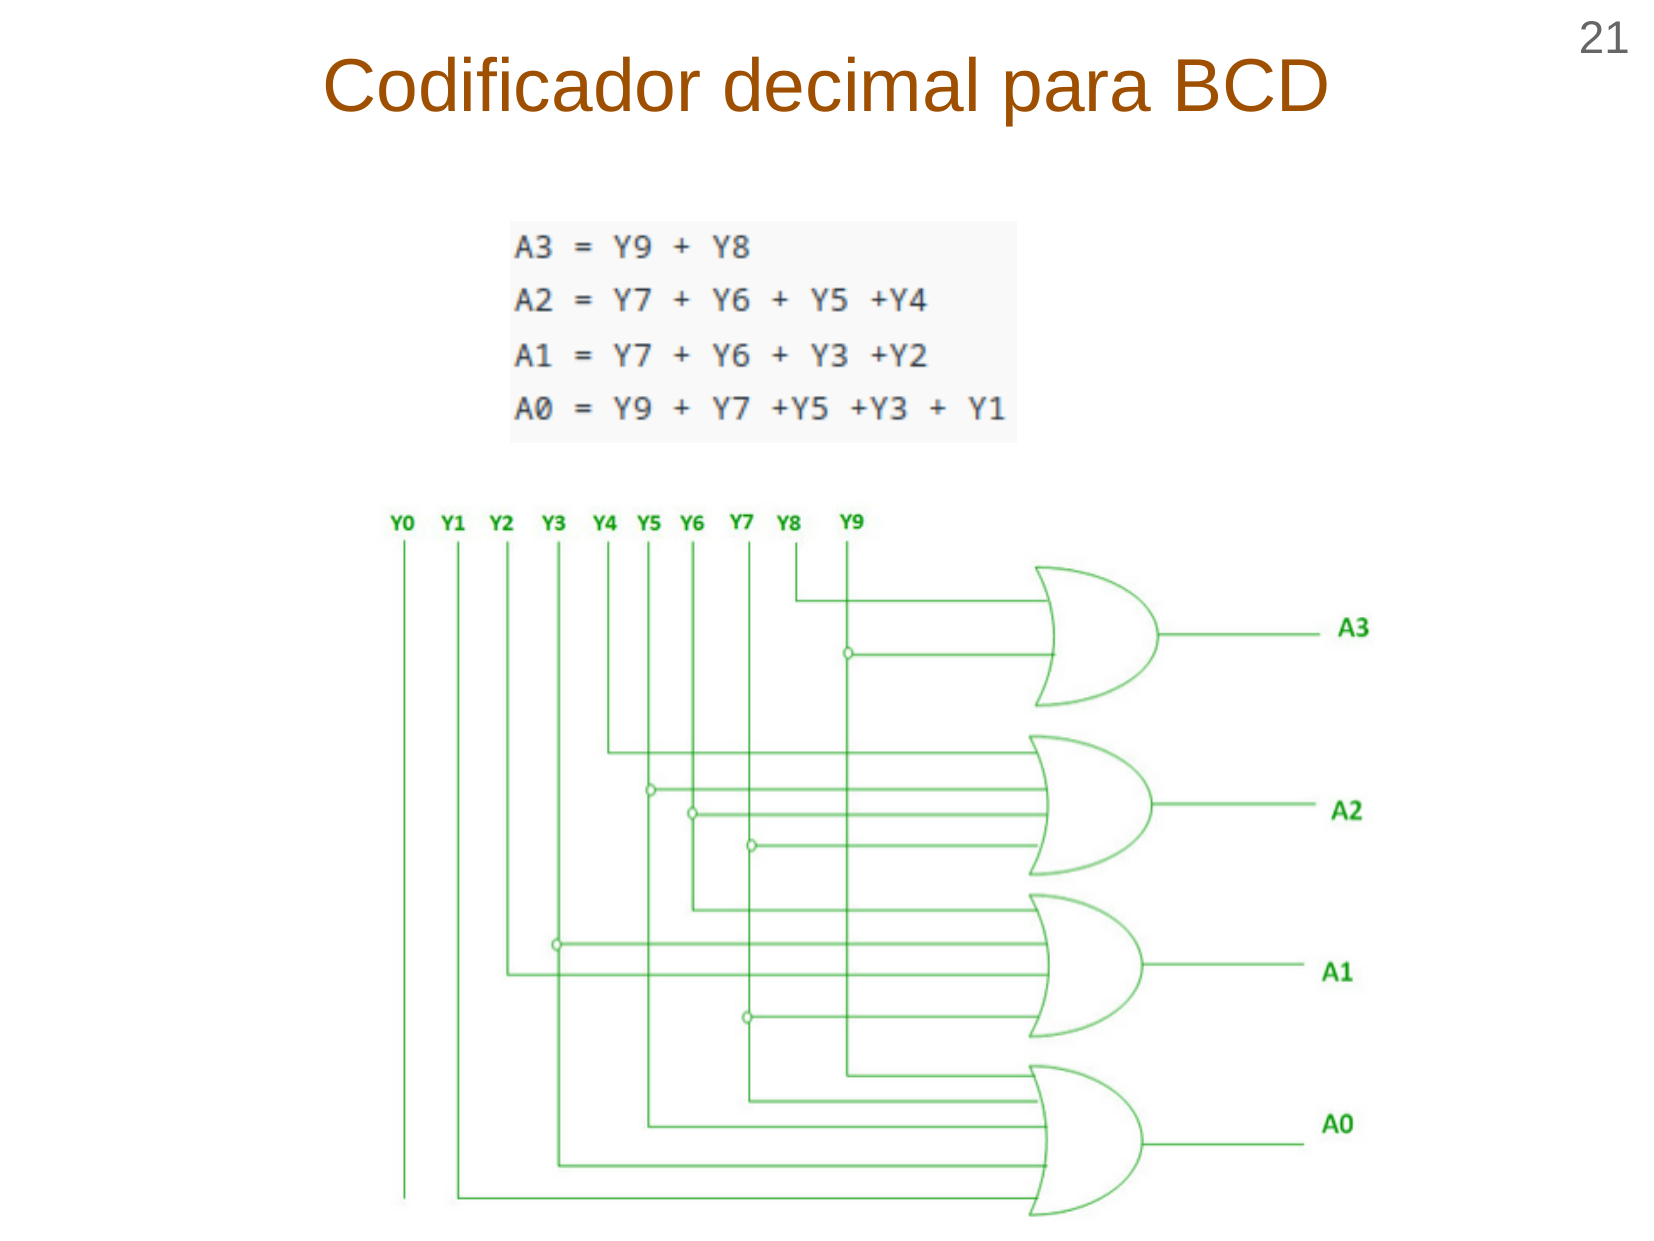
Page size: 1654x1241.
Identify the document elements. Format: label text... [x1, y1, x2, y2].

picture [510, 221, 1017, 443]
picture [376, 501, 1374, 1225]
title Codificador decimal para BCD [59, 29, 1595, 148]
